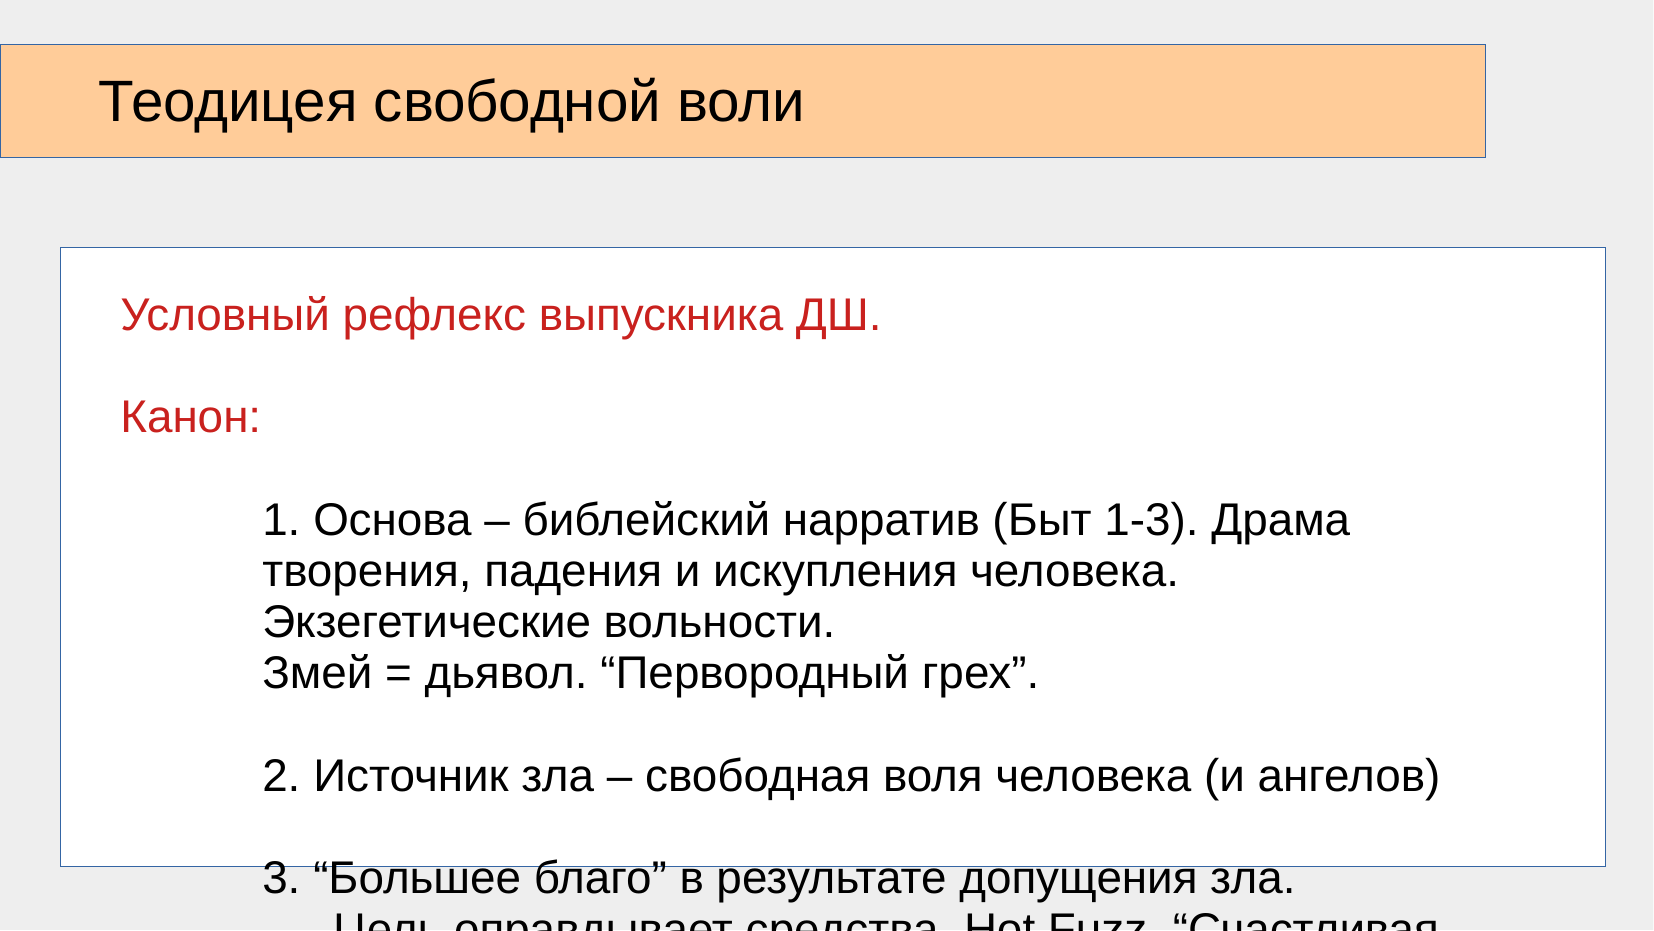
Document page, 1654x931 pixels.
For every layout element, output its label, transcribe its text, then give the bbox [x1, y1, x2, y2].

subtitle Условный рефлекс выпускника ДШ. Канон: 1. Основа – библейский нарратив (Быт 1-3). Драма творения, падения и искупления человека. Экзегетические вольности. Змей = дьявол. “Первородный грех”. 2. Источник зла – свободная воля человека (и ангелов) 3. “Большее благо” в результате допущения зла. Цель оправдывает средства. Hot Fuzz. “Счастливая ошибка”. 4. Эсхатологическое торжество справедливости [120, 288, 1501, 931]
text_box Теодицея свободной воли [0, 44, 1486, 158]
text_box [60, 247, 1606, 867]
